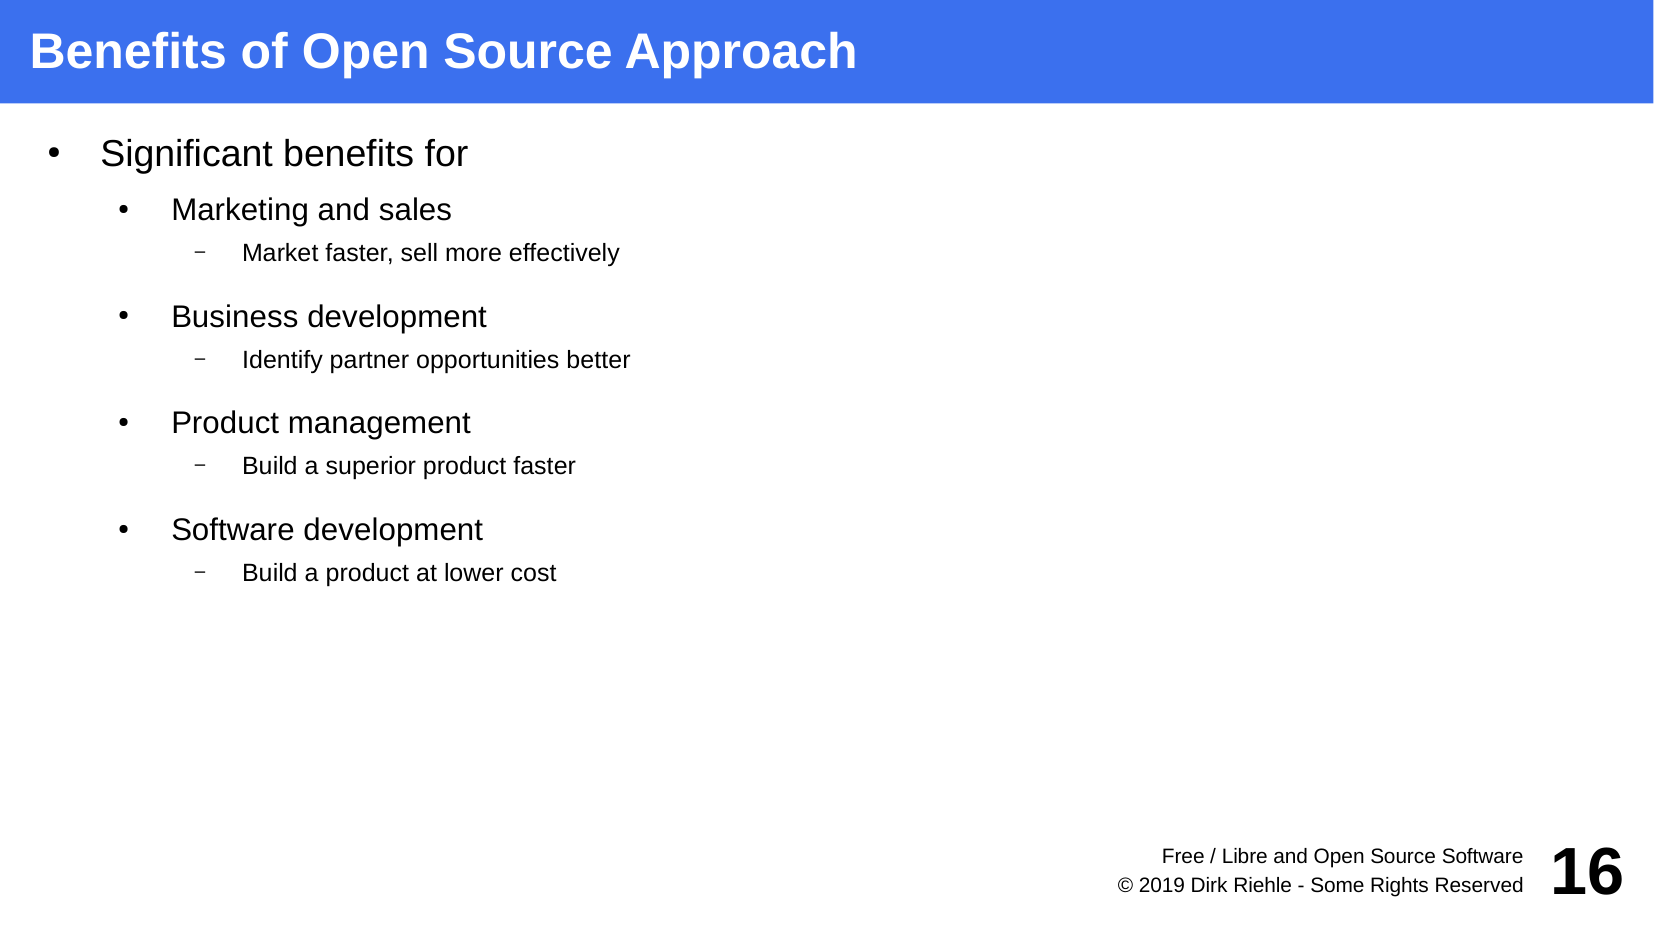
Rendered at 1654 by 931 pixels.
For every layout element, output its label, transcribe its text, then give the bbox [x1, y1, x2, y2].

title Benefits of Open Source Approach [0, 0, 1654, 104]
list Significant benefits for Marketing and sales Market faster, sell more effectively Business development Identify partner opportunities better Product management Build a superior product faster Software development Build a product at lower cost [29, 132, 1625, 813]
